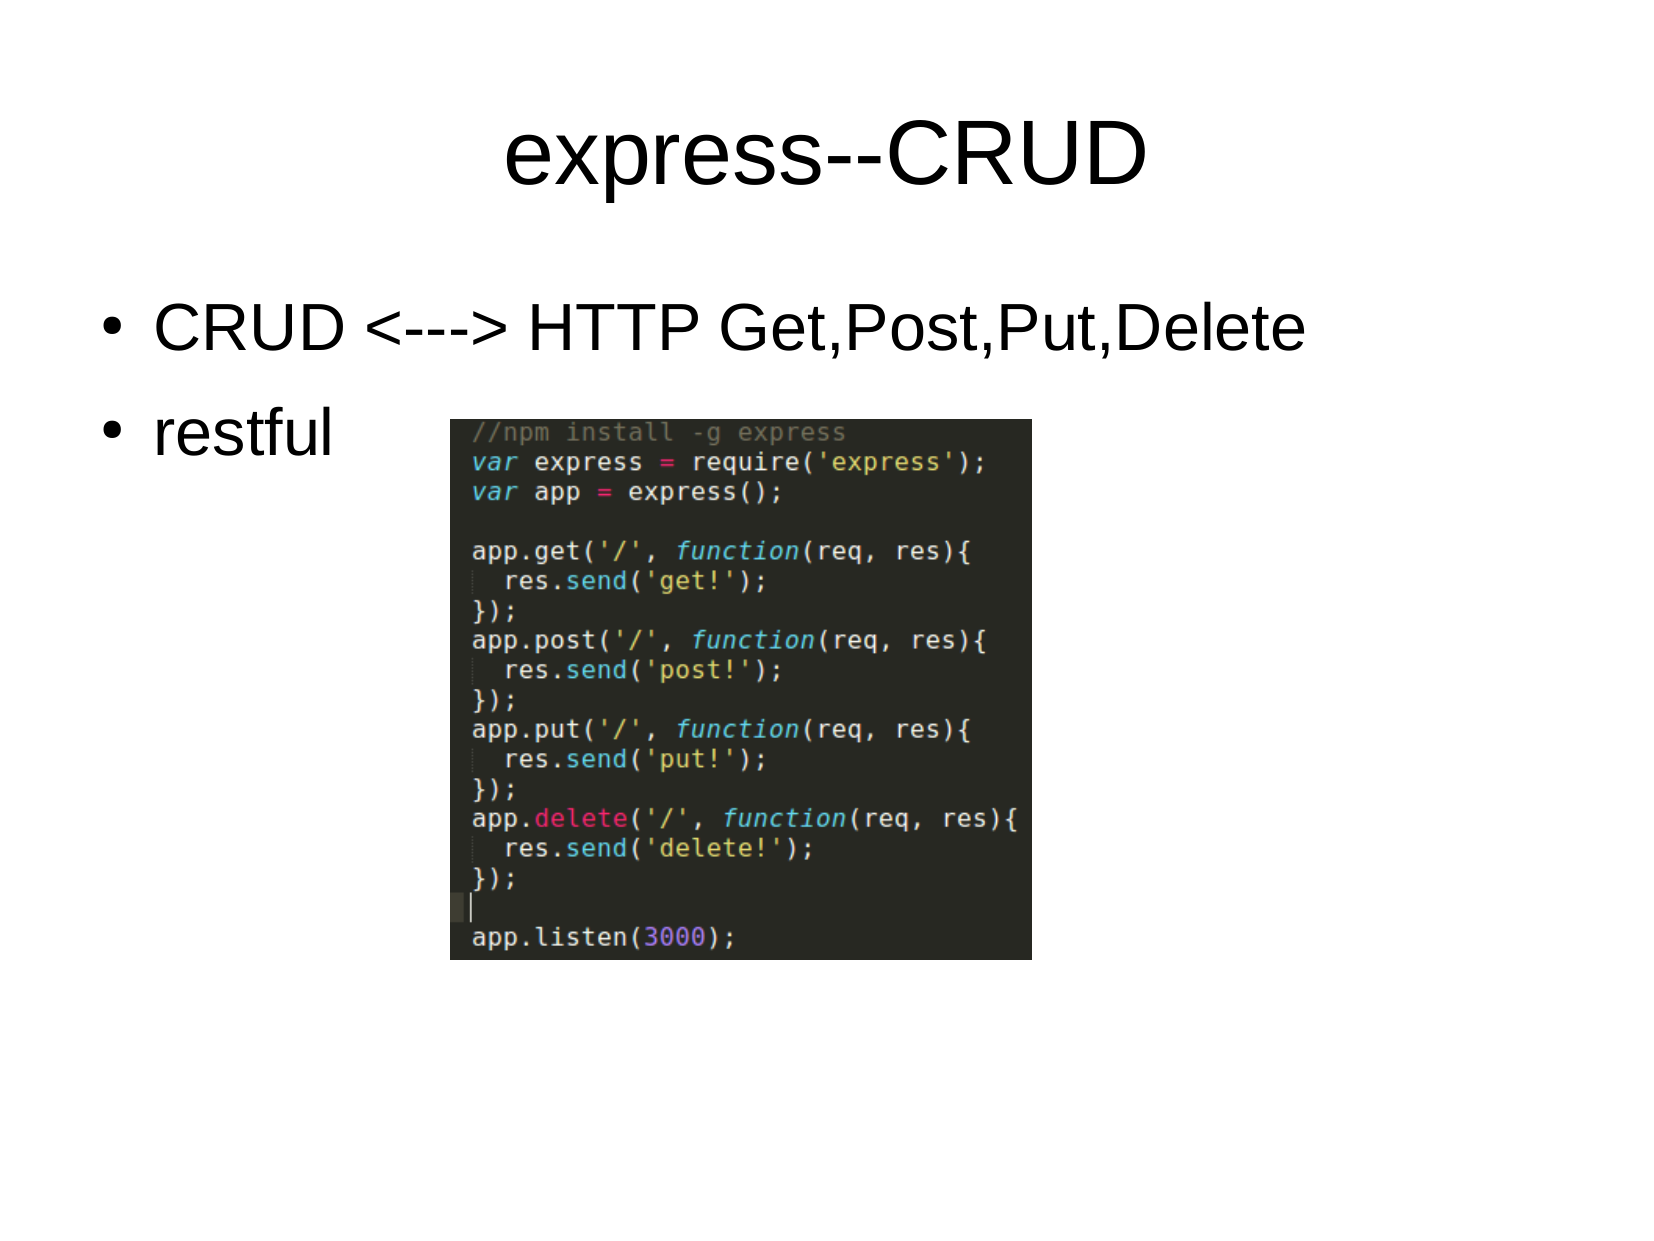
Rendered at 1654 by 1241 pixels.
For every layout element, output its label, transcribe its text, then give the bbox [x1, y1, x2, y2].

title express--CRUD [82, 49, 1571, 257]
picture [450, 419, 1032, 961]
list CRUD <---> HTTP Get,Post,Put,Delete restful [82, 290, 1538, 1010]
